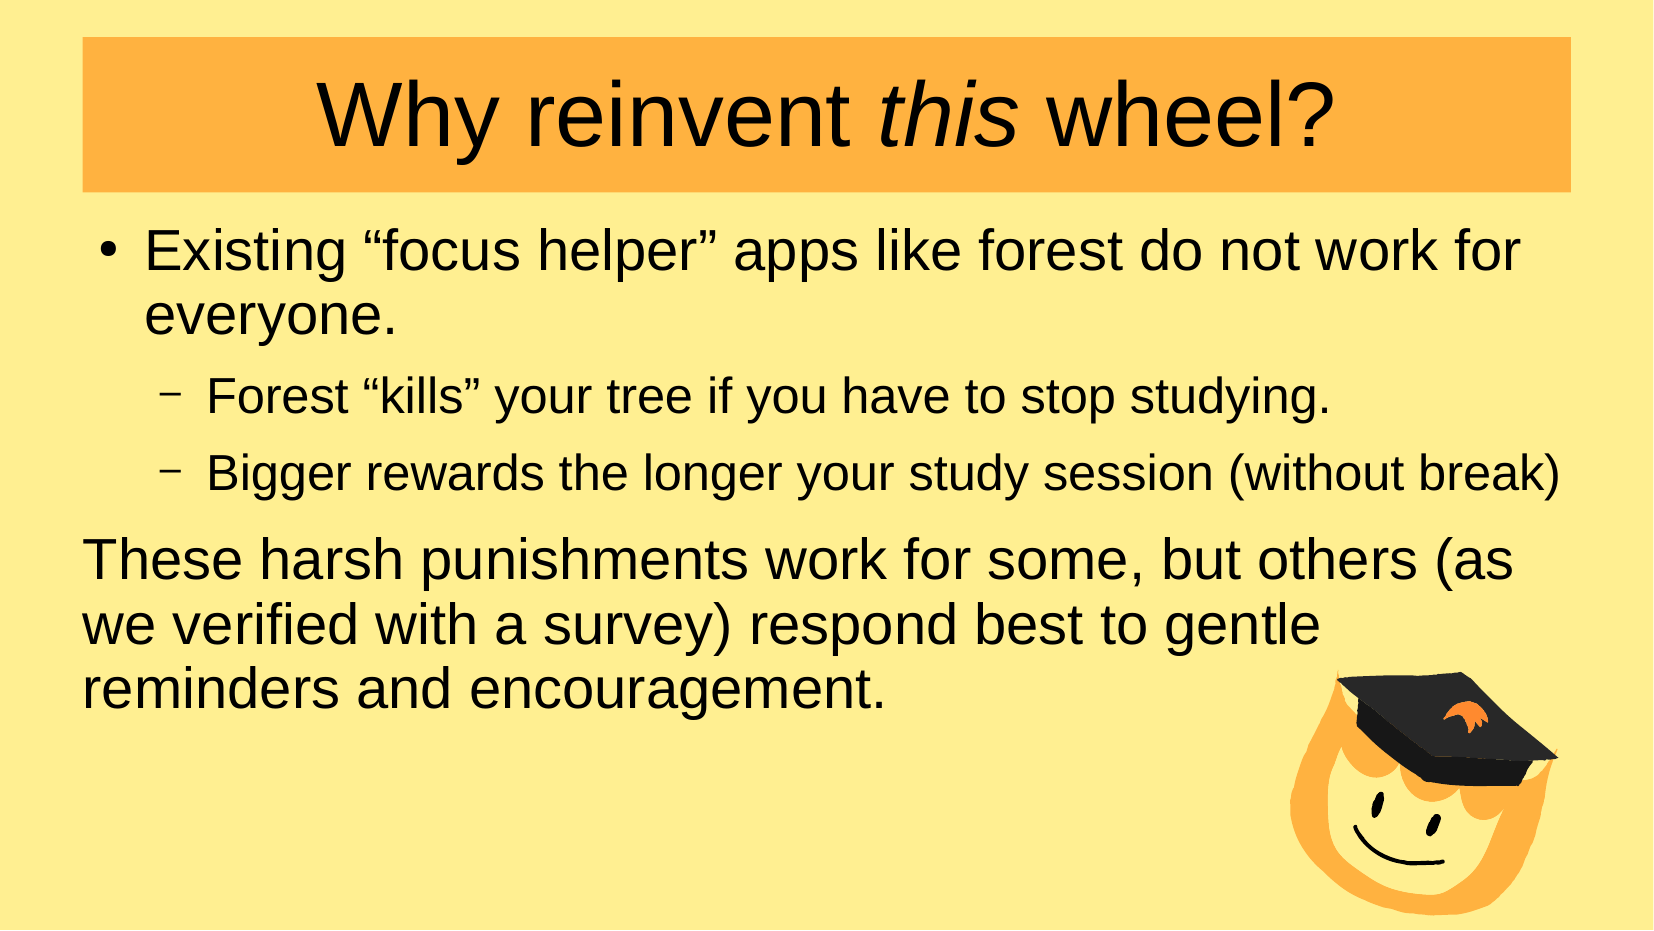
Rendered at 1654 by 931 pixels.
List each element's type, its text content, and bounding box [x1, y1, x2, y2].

picture [1240, 700, 1601, 931]
title Why reinvent this wheel? [82, 37, 1571, 193]
list Existing “focus helper” apps like forest do not work for everyone. Forest “kills” your tree if you have to stop studying. Bigger rewards the longer your study session (without break) These harsh punishments work for some, but others (as we verified with a survey) respond best to gentle reminders and encouragement. [82, 217, 1571, 758]
